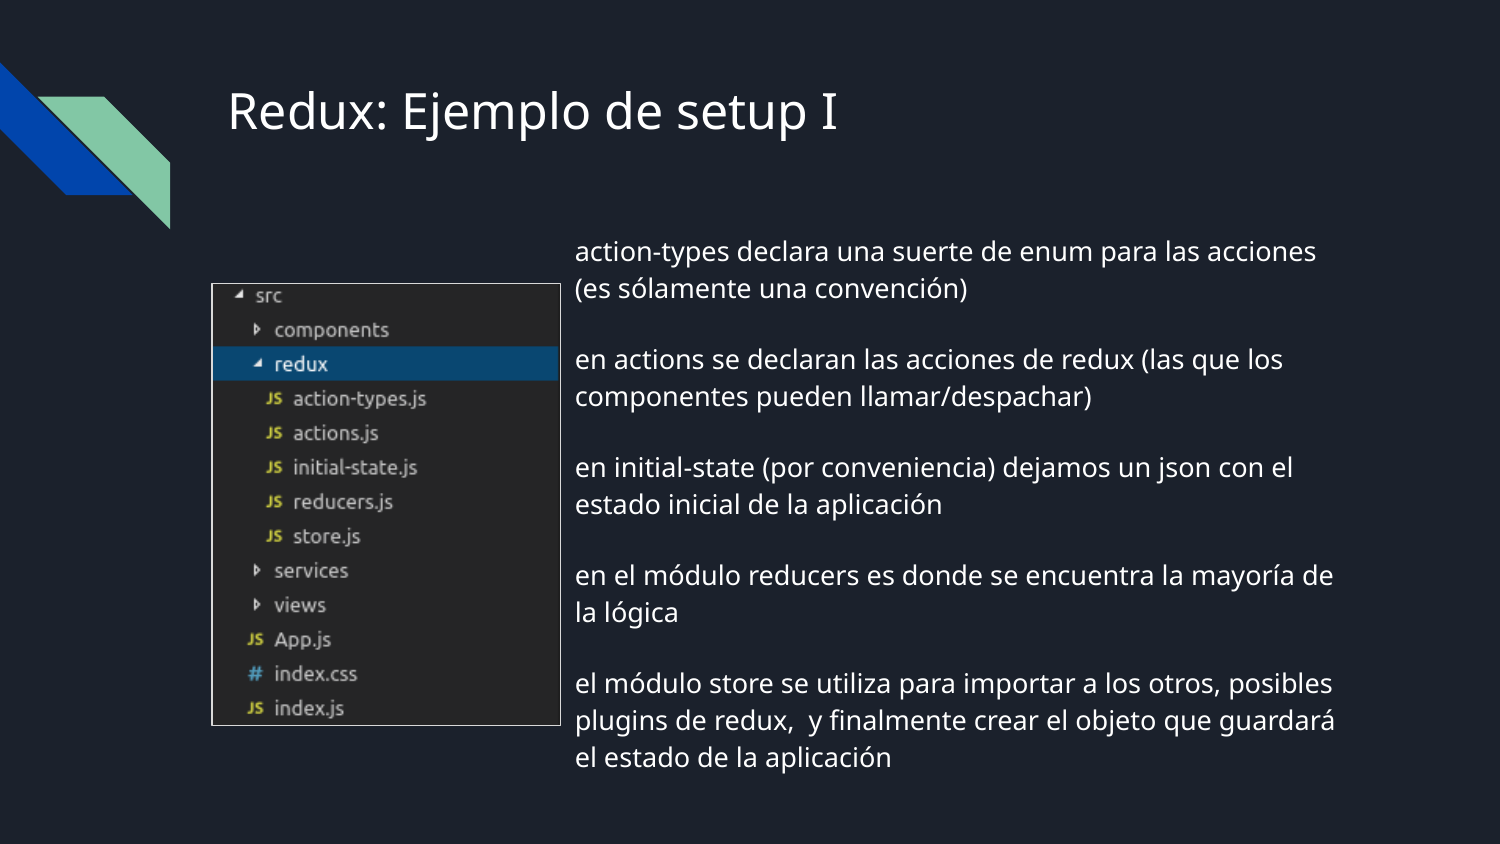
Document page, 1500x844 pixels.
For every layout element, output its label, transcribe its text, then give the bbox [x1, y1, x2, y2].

title Redux: Ejemplo de setup I [212, 64, 1368, 215]
picture [212, 284, 560, 725]
list action-types declara una suerte de enum para las acciones (es sólamente una convención) en actions se declaran las acciones de redux (las que los componentes pueden llamar/despachar) en initial-state (por conveniencia) dejamos un json con el estado inicial de la aplicación en el módulo reducers es donde se encuentra la mayoría de la lógica el módulo store se utiliza para importar a los otros, posibles plugins de redux, y finalmente crear el objeto que guardará el estado de la aplicación [559, 214, 1368, 795]
